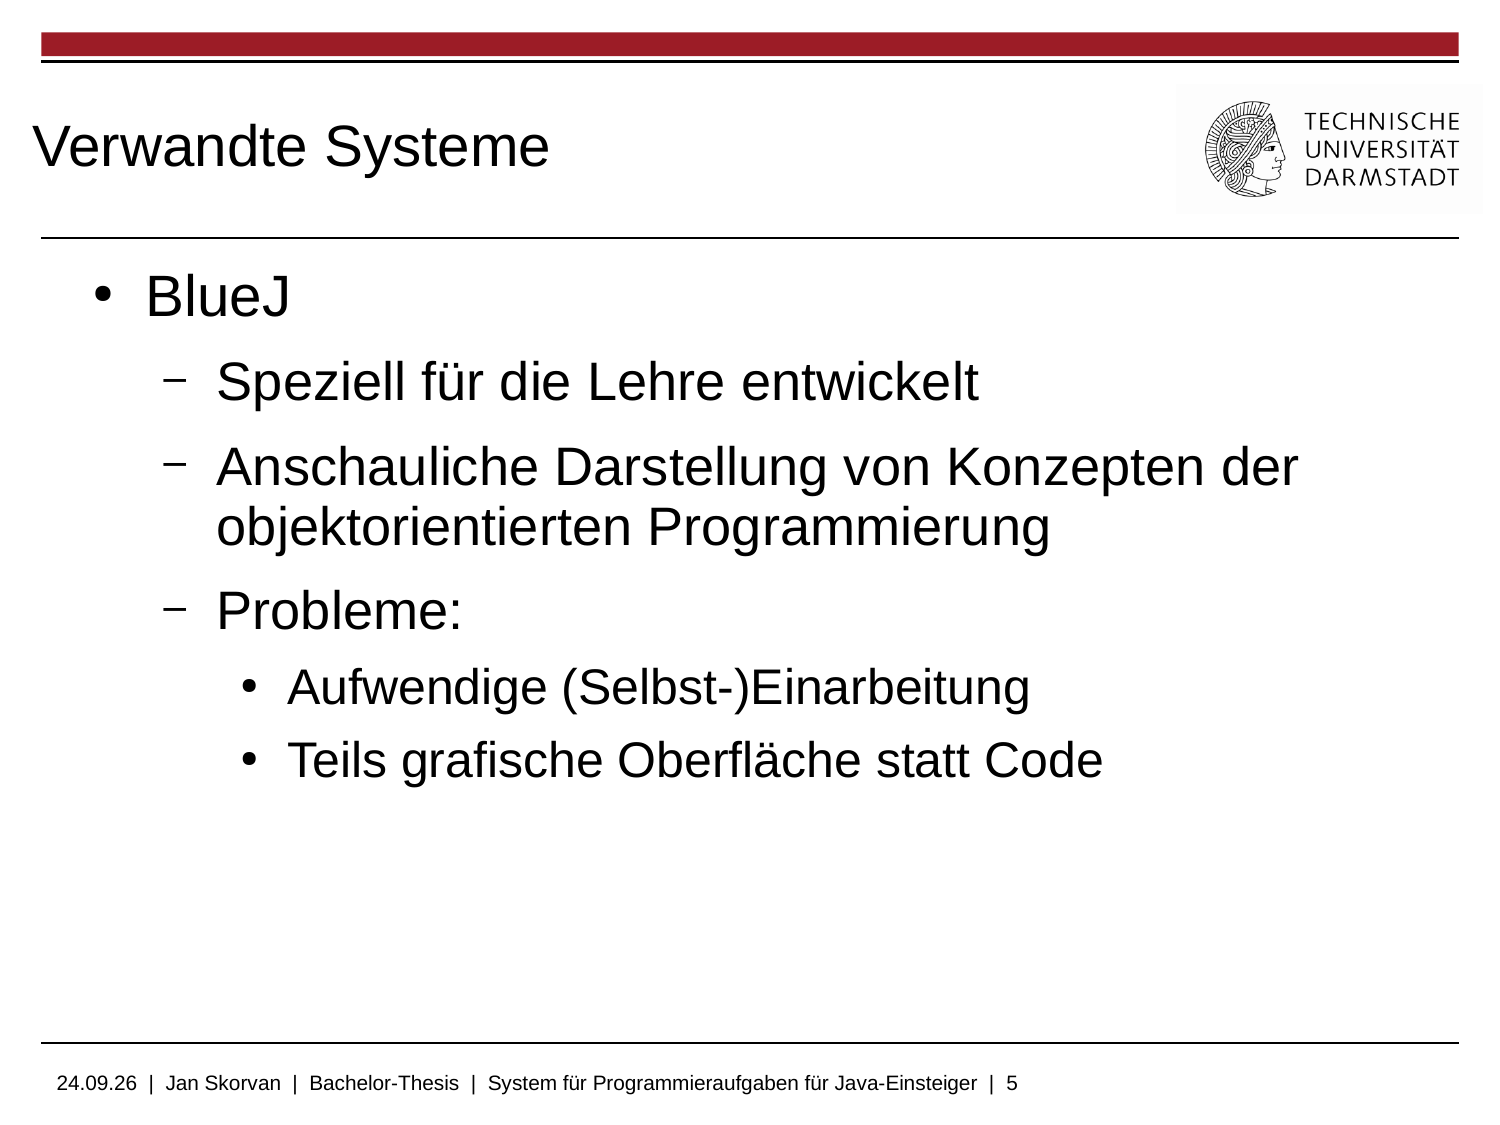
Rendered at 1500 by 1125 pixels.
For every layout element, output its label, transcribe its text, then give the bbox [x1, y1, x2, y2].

list BlueJ Speziell für die Lehre entwickelt Anschauliche Darstellung von Konzepten der objektorientierten Programmierung Probleme: Aufwendige (Selbst-)Einarbeitung Teils grafische Oberfläche statt Code [75, 263, 1425, 916]
title Verwandte Systeme [32, 70, 1123, 222]
